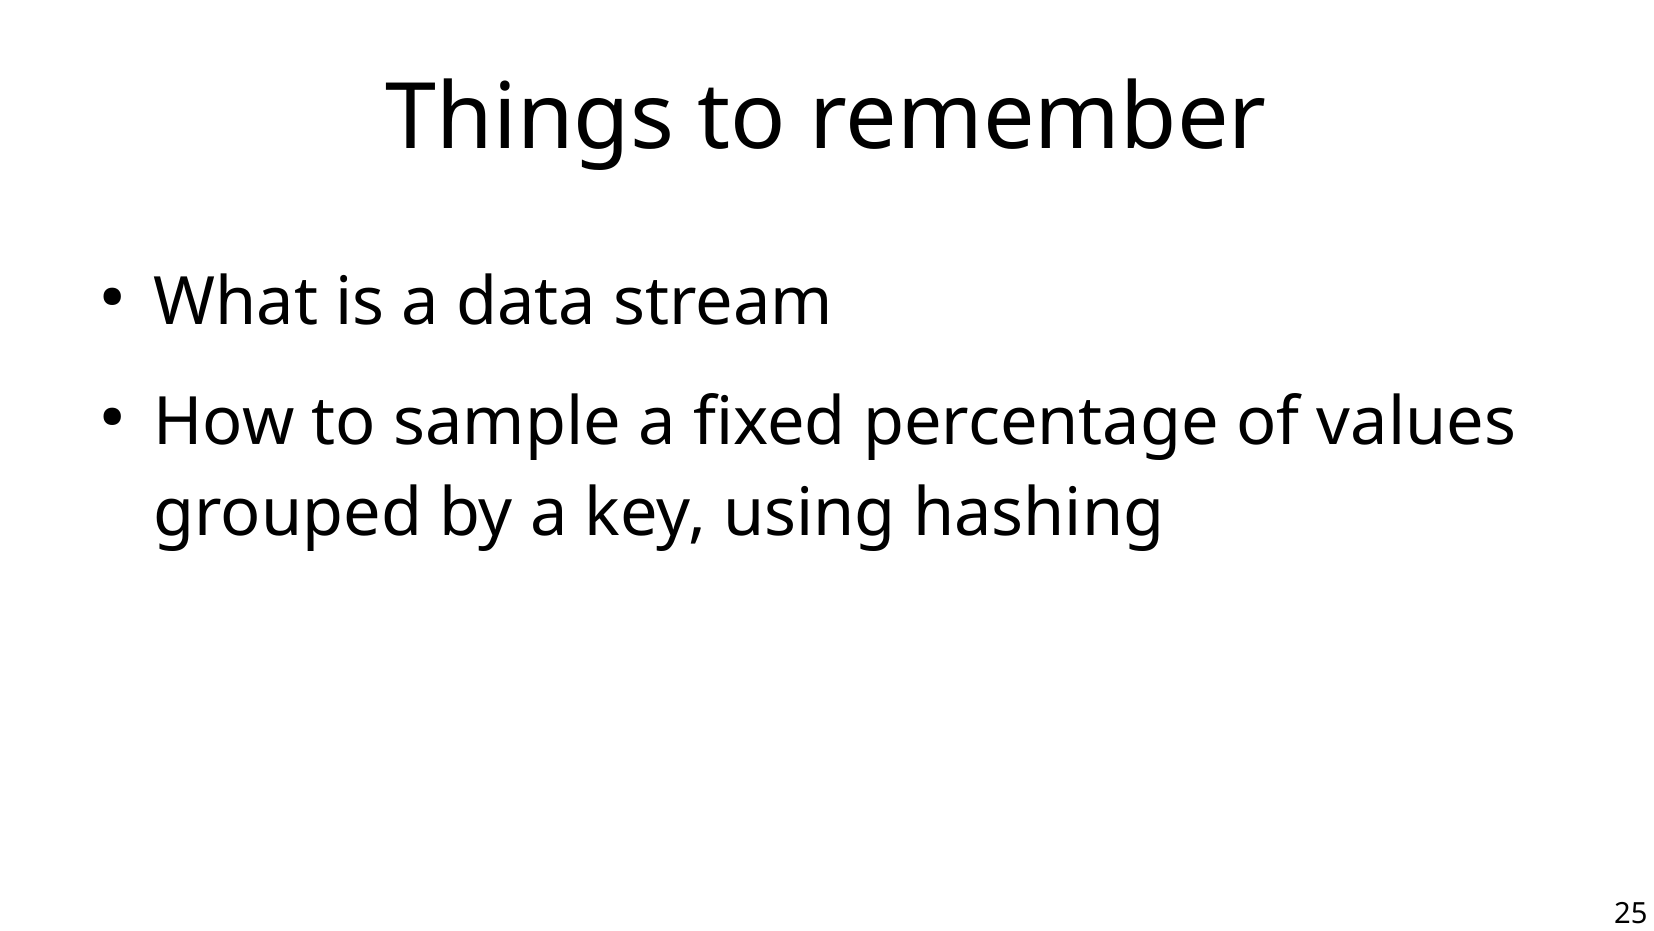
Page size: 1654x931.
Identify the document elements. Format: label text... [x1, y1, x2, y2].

title Things to remember [82, 1, 1571, 226]
list What is a data stream How to sample a fixed percentage of values grouped by a key, using hashing [82, 253, 1571, 793]
